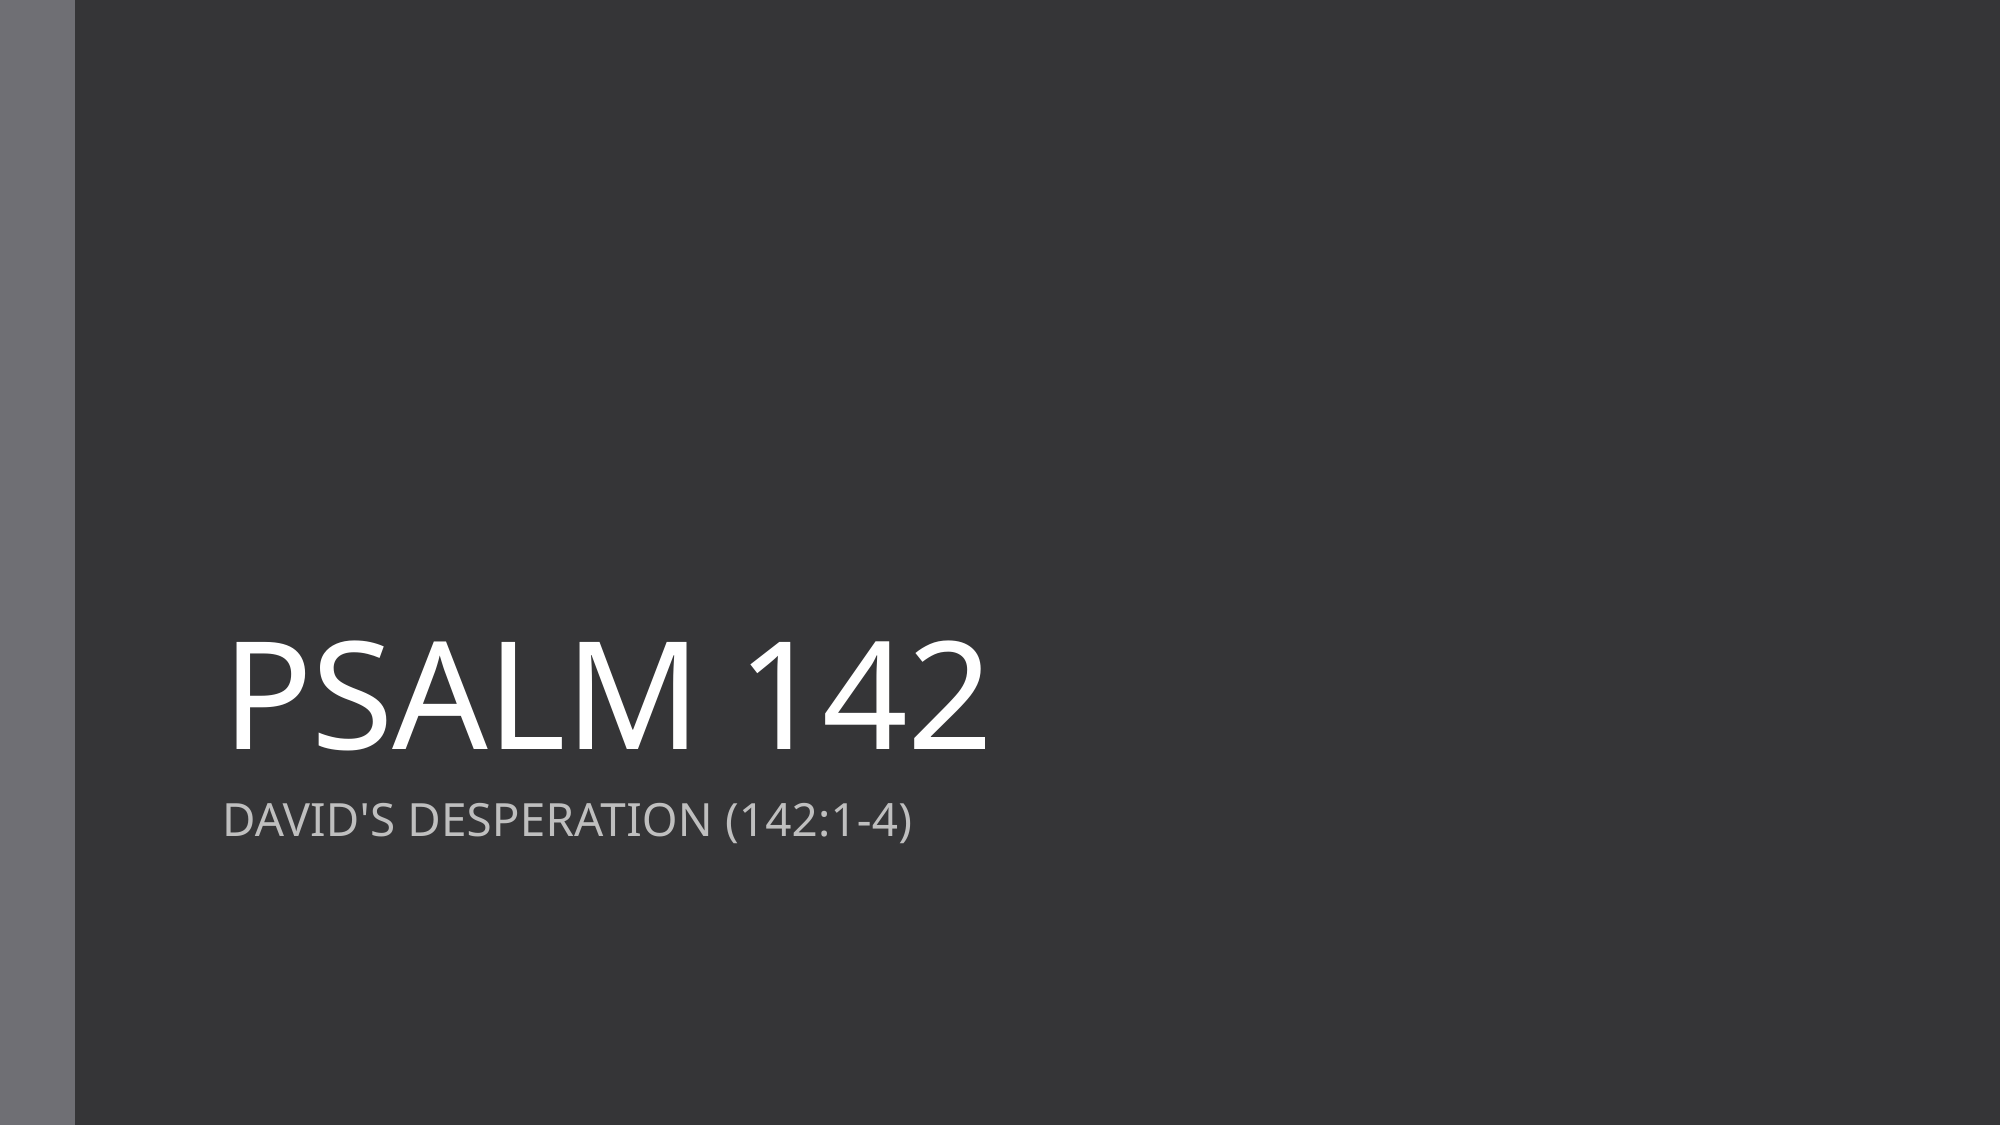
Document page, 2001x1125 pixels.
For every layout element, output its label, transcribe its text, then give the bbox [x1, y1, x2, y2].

title PSALM 142 [206, 124, 1752, 787]
subtitle DAVID'S DESPERATION (142:1-4) [206, 787, 1752, 1066]
